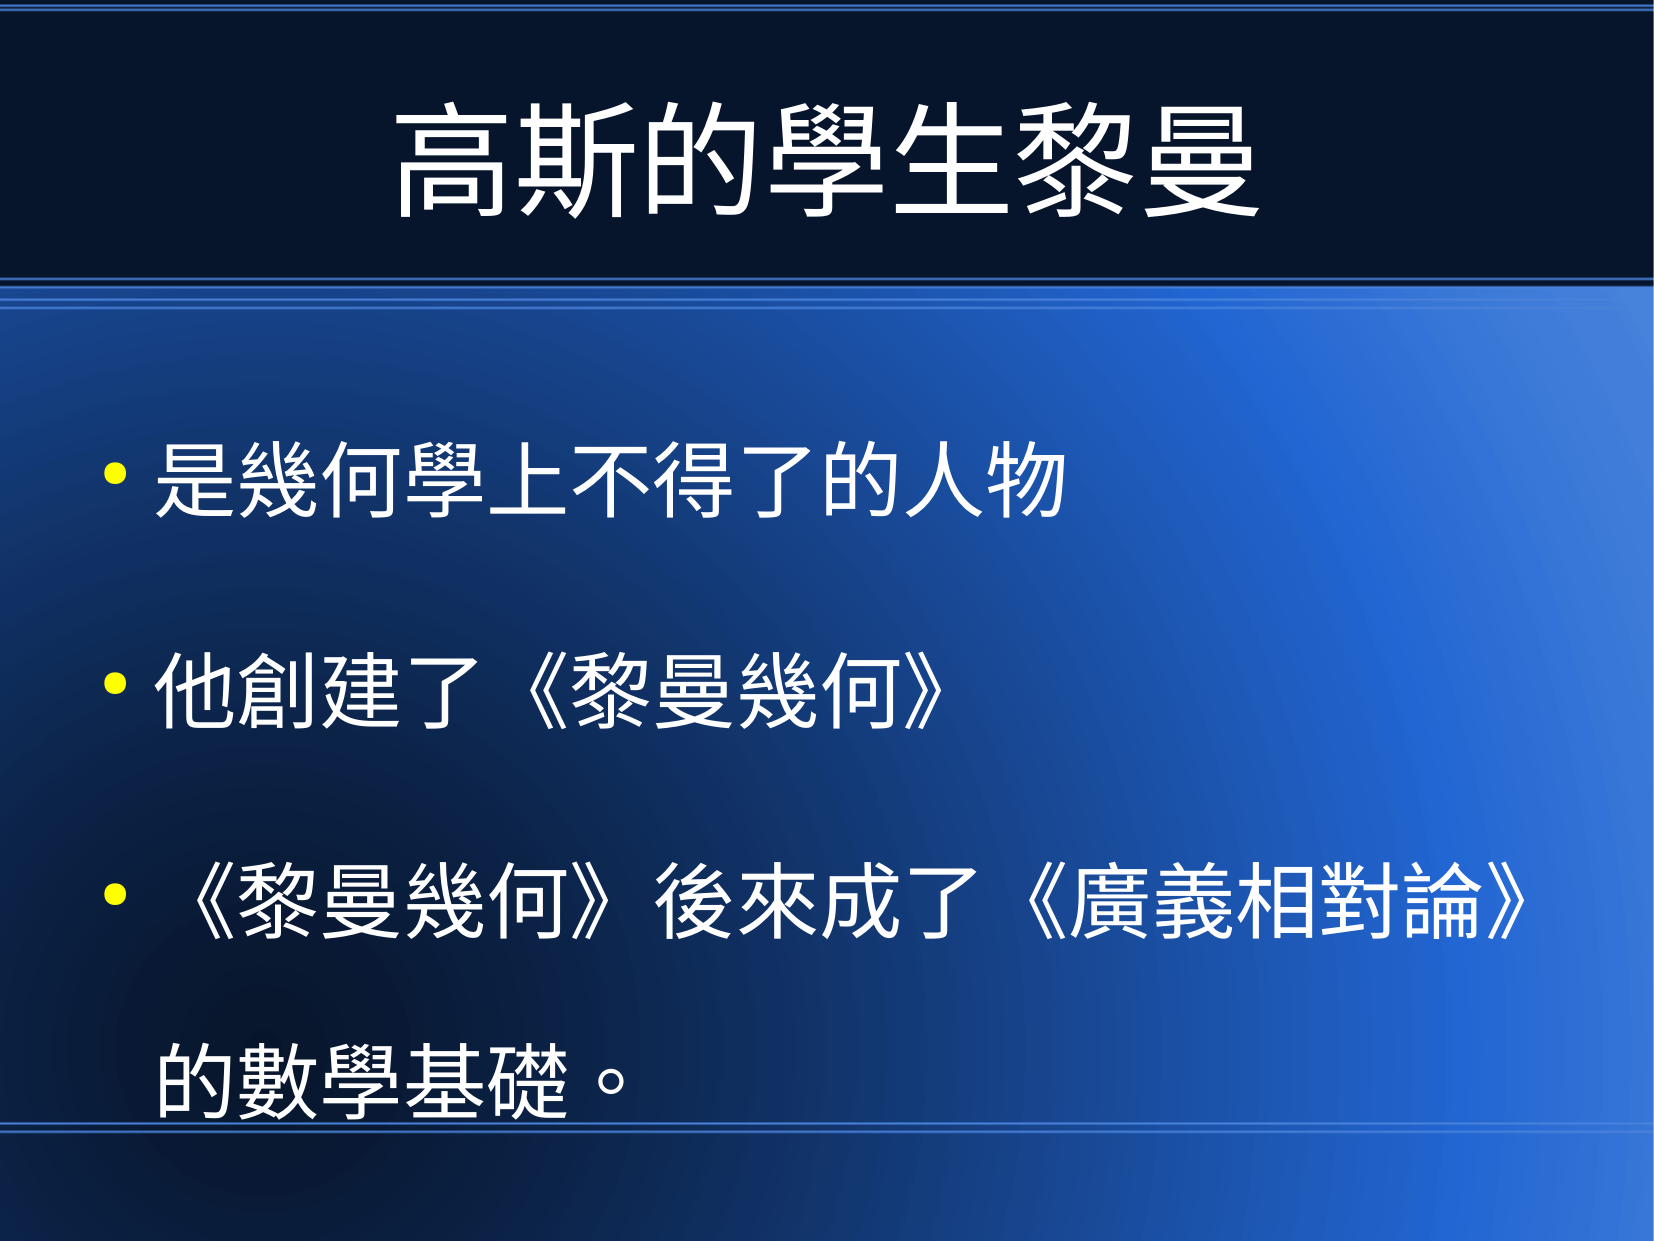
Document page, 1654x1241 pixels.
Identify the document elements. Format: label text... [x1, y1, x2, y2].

title 高斯的學生黎曼 [82, 49, 1571, 257]
list 是幾何學上不得了的人物 他創建了《黎曼幾何》 《黎曼幾何》後來成了《廣義相對論》的數學基礎。 [82, 355, 1607, 1241]
picture [0, 0, 1654, 1241]
